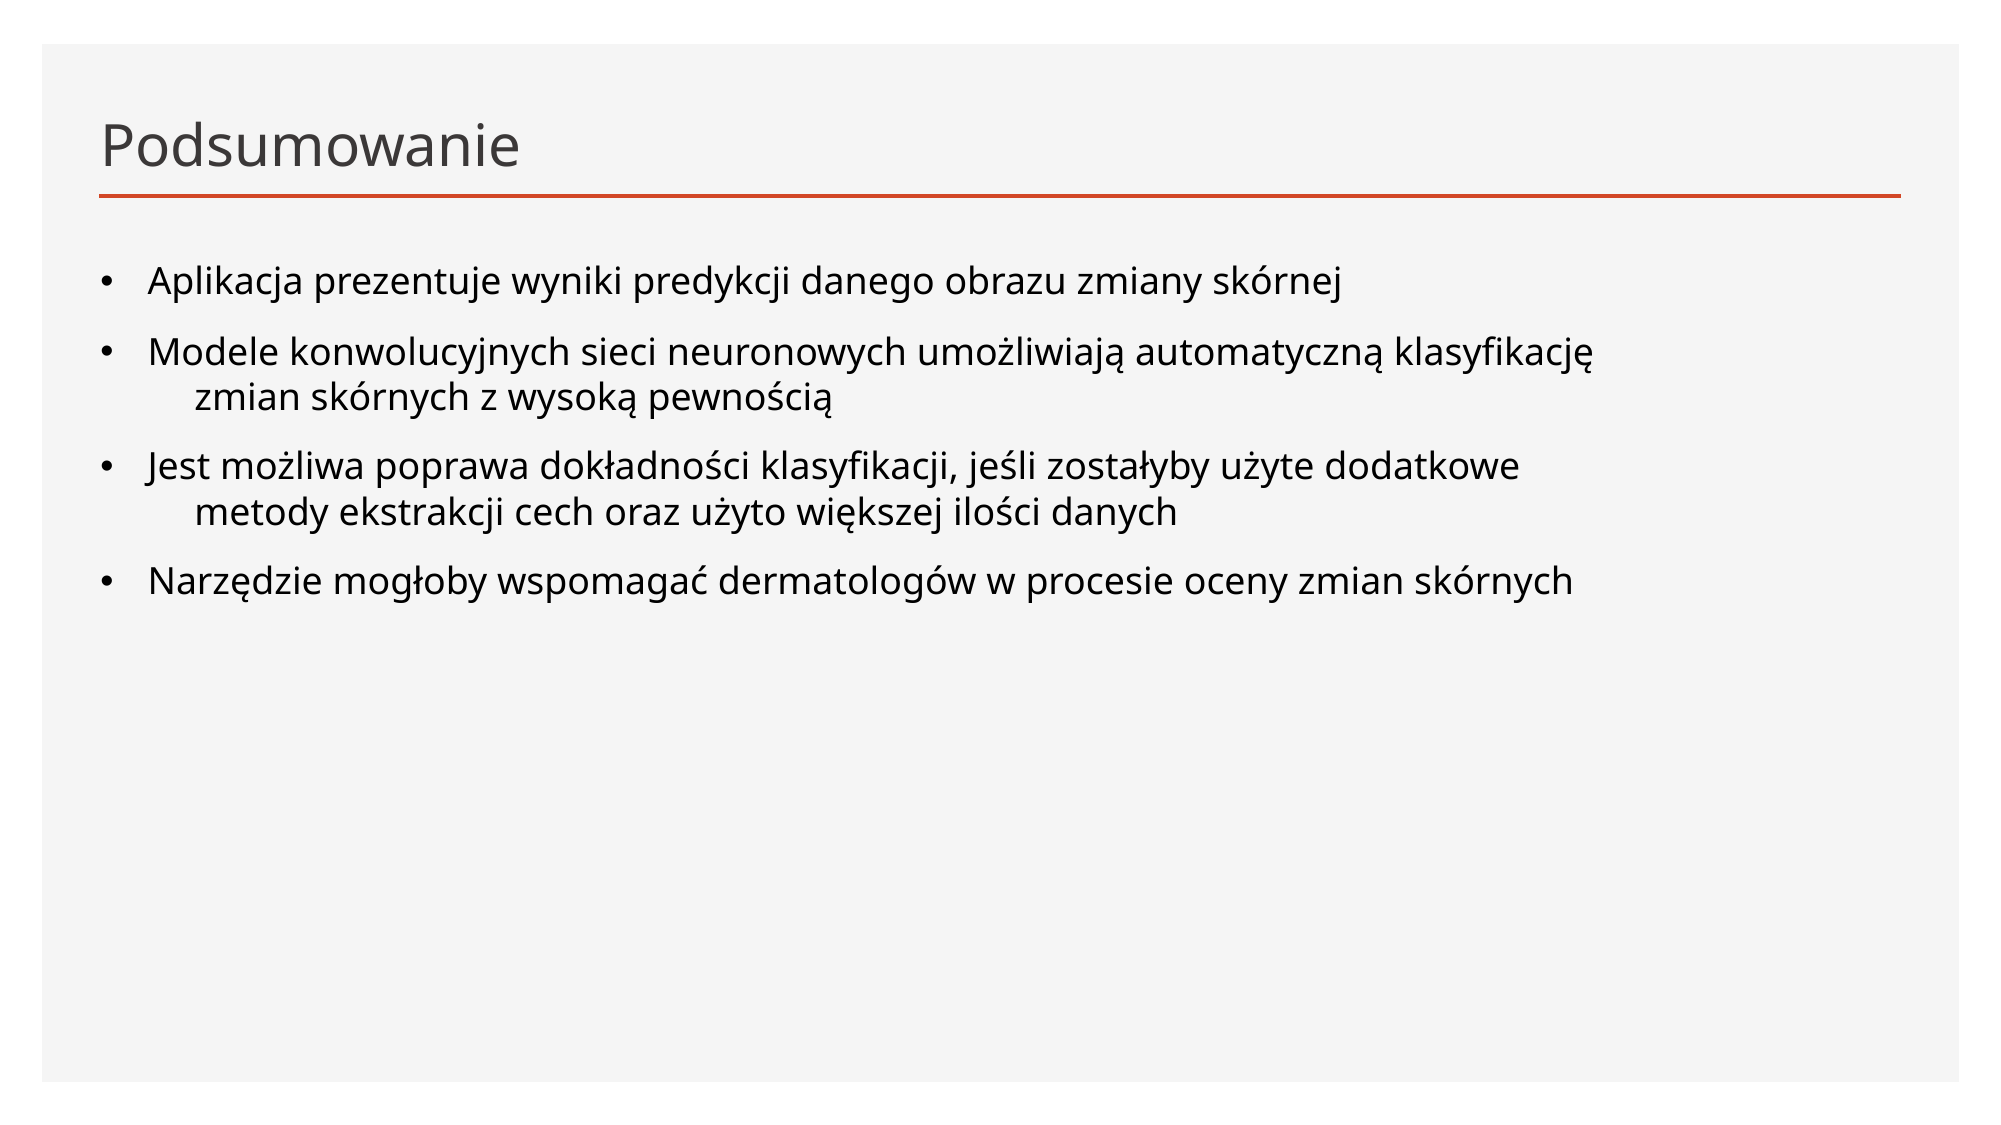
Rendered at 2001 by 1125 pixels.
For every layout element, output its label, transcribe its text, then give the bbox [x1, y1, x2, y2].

text_box Aplikacja prezentuje wyniki predykcji danego obrazu zmiany skórnej Modele konwolucyjnych sieci neuronowych umożliwiają automatyczną klasyfikację zmian skórnych z wysoką pewnością Jest możliwa poprawa dokładności klasyfikacji, jeśli zostałyby użyte dodatkowe metody ekstrakcji cech oraz użyto większej ilości danych Narzędzie mogłoby wspomagać dermatologów w procesie oceny zmian skórnych [85, 250, 1658, 1025]
title Podsumowanie [85, 81, 1214, 187]
